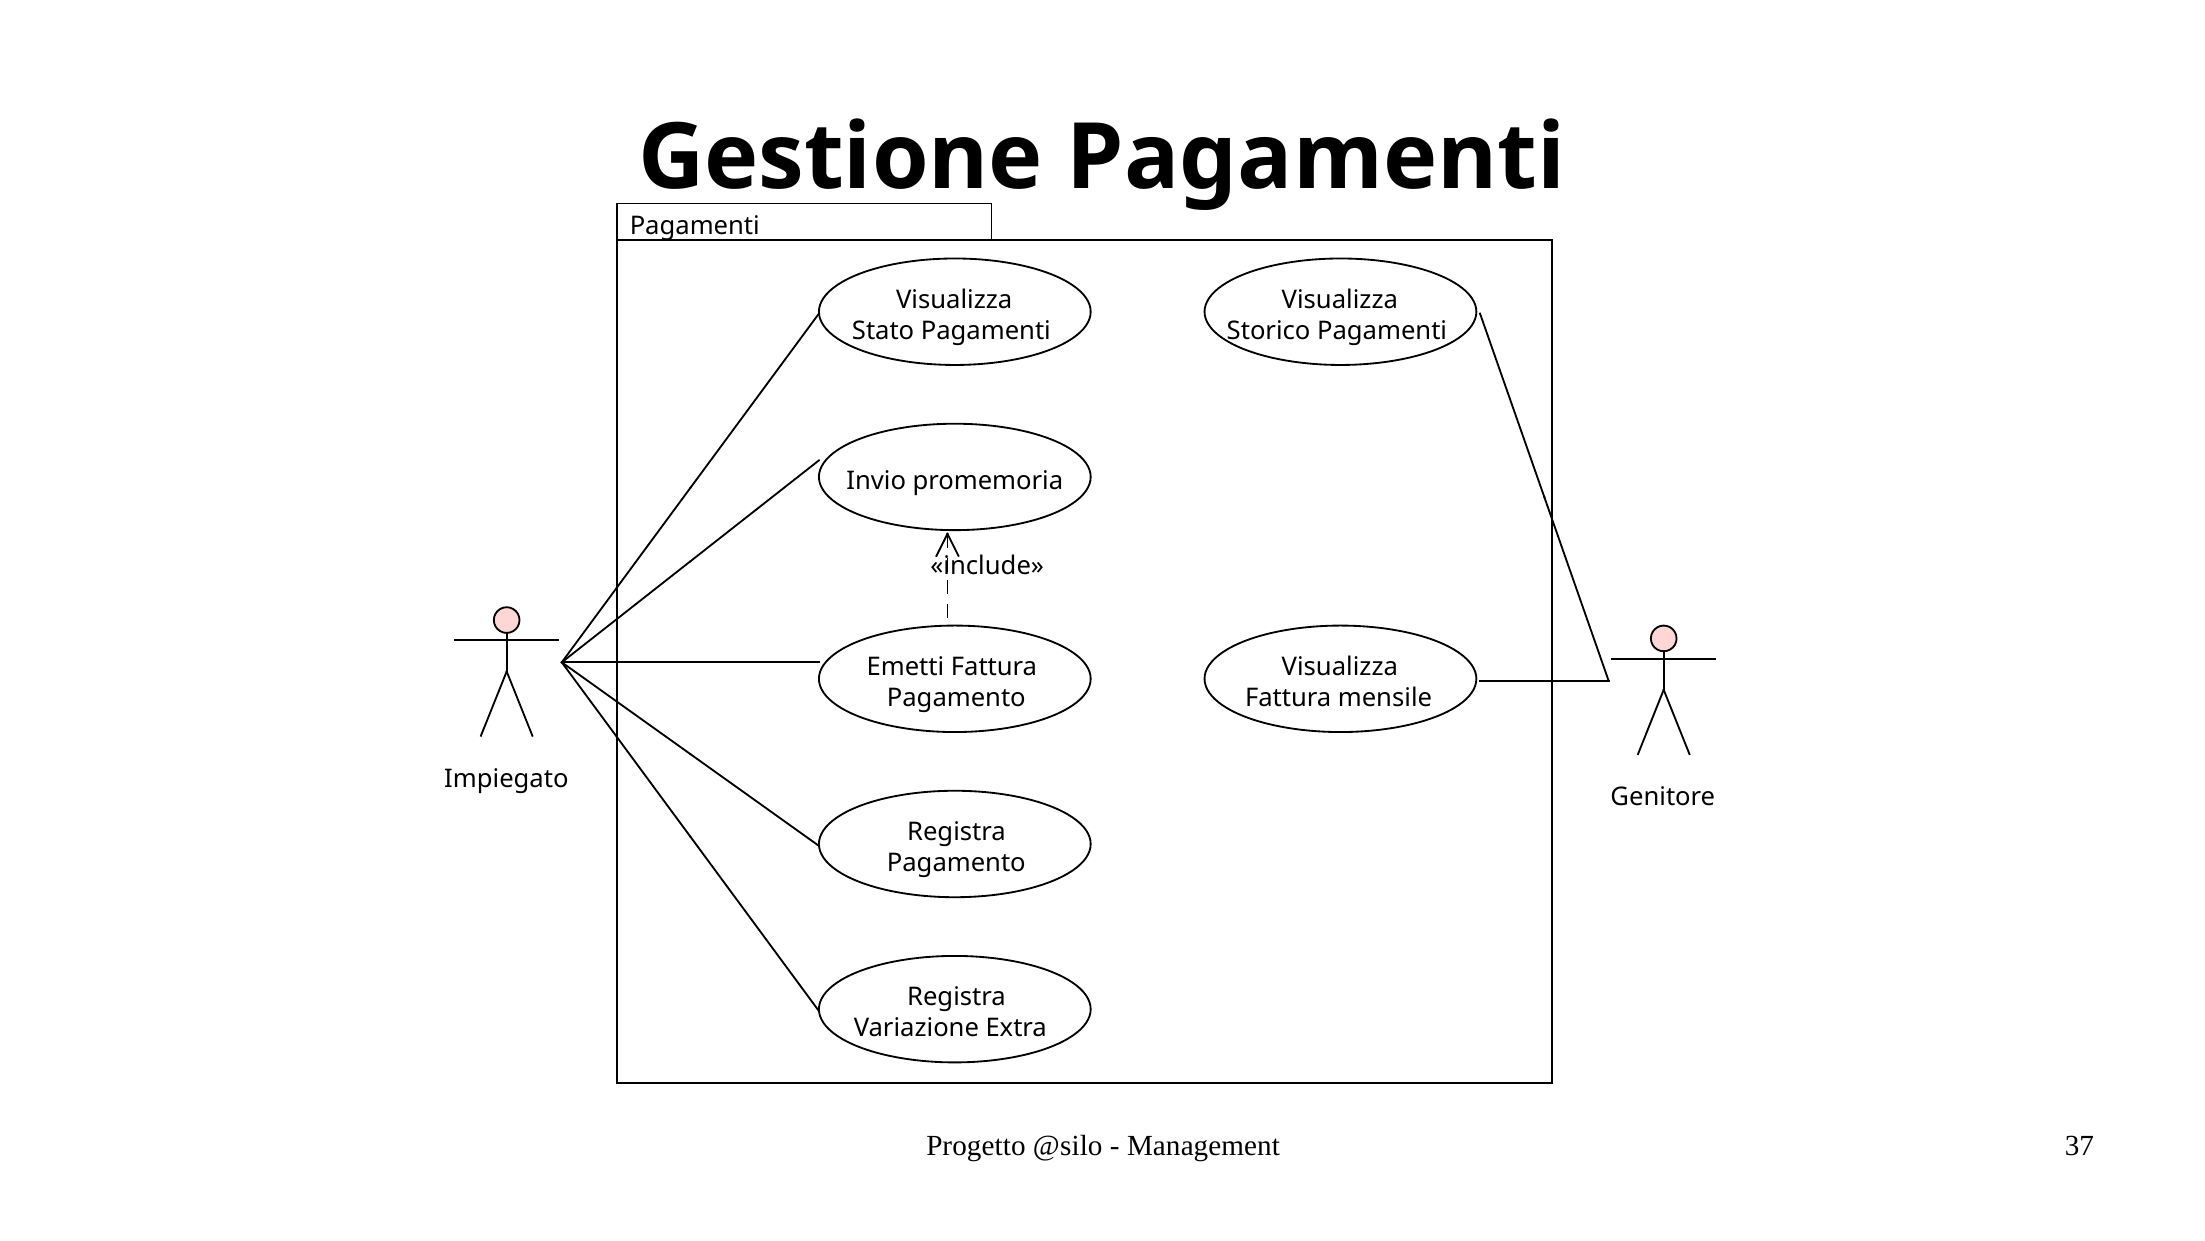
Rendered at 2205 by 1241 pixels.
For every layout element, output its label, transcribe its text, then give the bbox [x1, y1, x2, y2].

picture [340, 165, 1794, 1123]
title Gestione Pagamenti [110, 49, 2095, 257]
